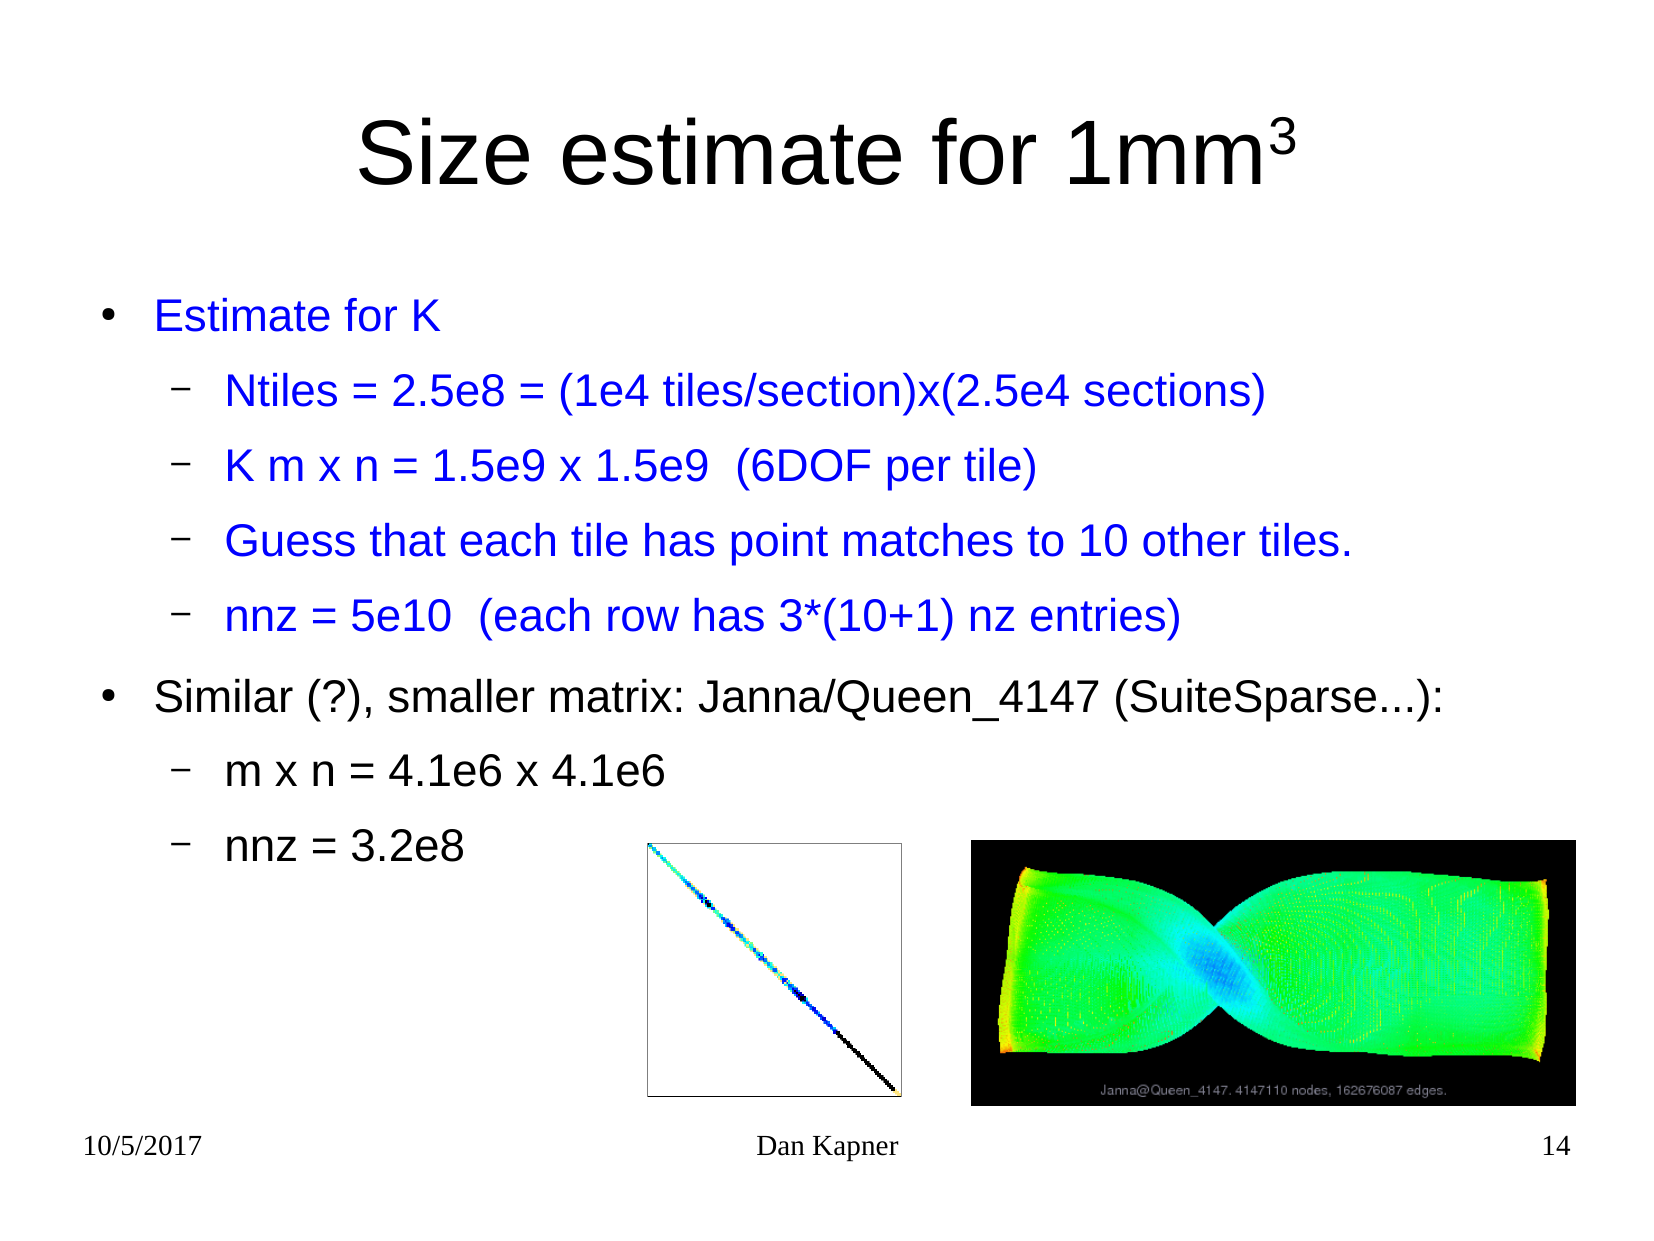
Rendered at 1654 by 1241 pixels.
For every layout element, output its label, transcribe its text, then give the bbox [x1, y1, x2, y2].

list Estimate for K Ntiles = 2.5e8 = (1e4 tiles/section)x(2.5e4 sections) K m x n = 1.5e9 x 1.5e9 (6DOF per tile) Guess that each tile has point matches to 10 other tiles. nnz = 5e10 (each row has 3*(10+1) nz entries) Similar (?), smaller matrix: Janna/Queen_4147 (SuiteSparse...): m x n = 4.1e6 x 4.1e6 nnz = 3.2e8 [82, 290, 1571, 1010]
title Size estimate for 1mm3 [82, 49, 1571, 257]
picture [555, 840, 1576, 1132]
